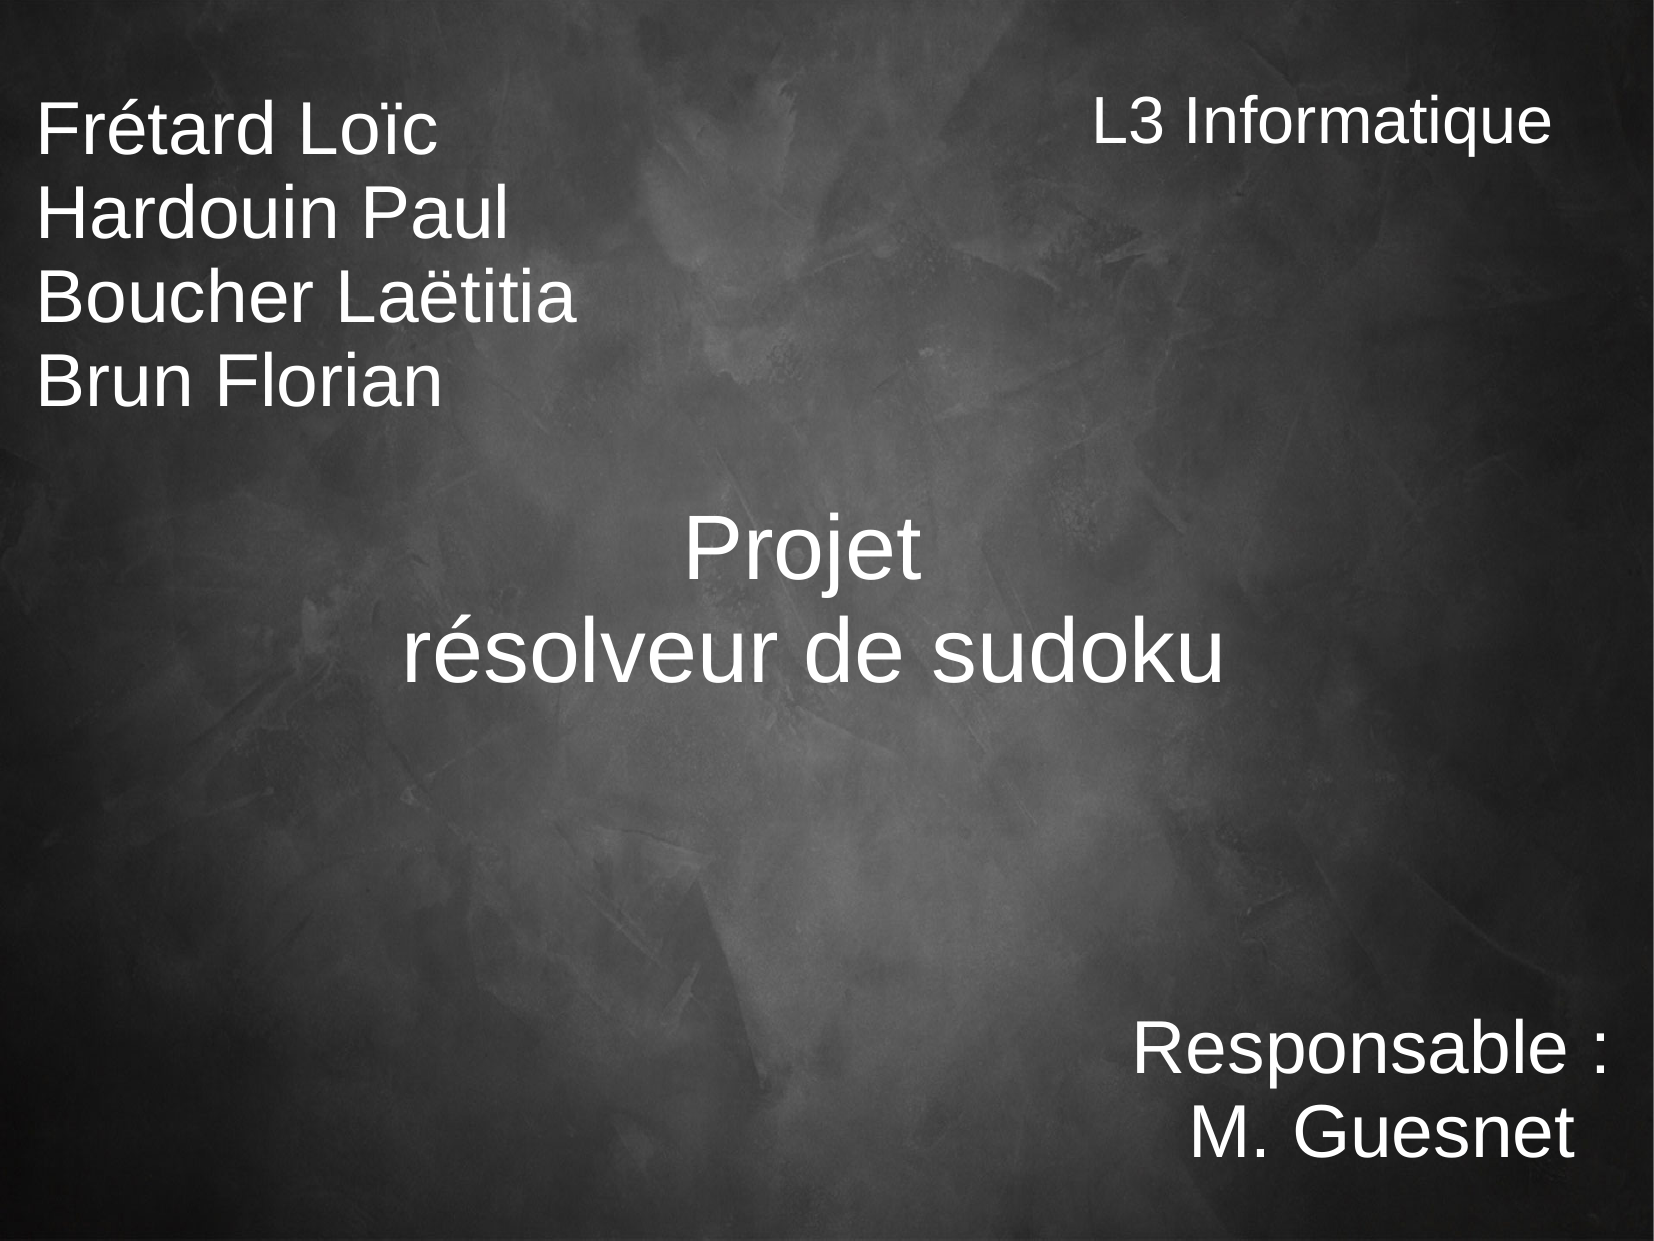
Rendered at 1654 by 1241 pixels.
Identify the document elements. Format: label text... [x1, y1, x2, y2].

title Frétard Loïc Hardouin Paul Boucher Laëtitia Brun Florian [35, 39, 768, 554]
title Projet résolveur de sudoku [70, 496, 1560, 704]
picture [0, 0, 1654, 1241]
title L3 Informatique [992, 17, 1654, 225]
title Responsable : M. Guesnet [1051, 985, 1654, 1193]
